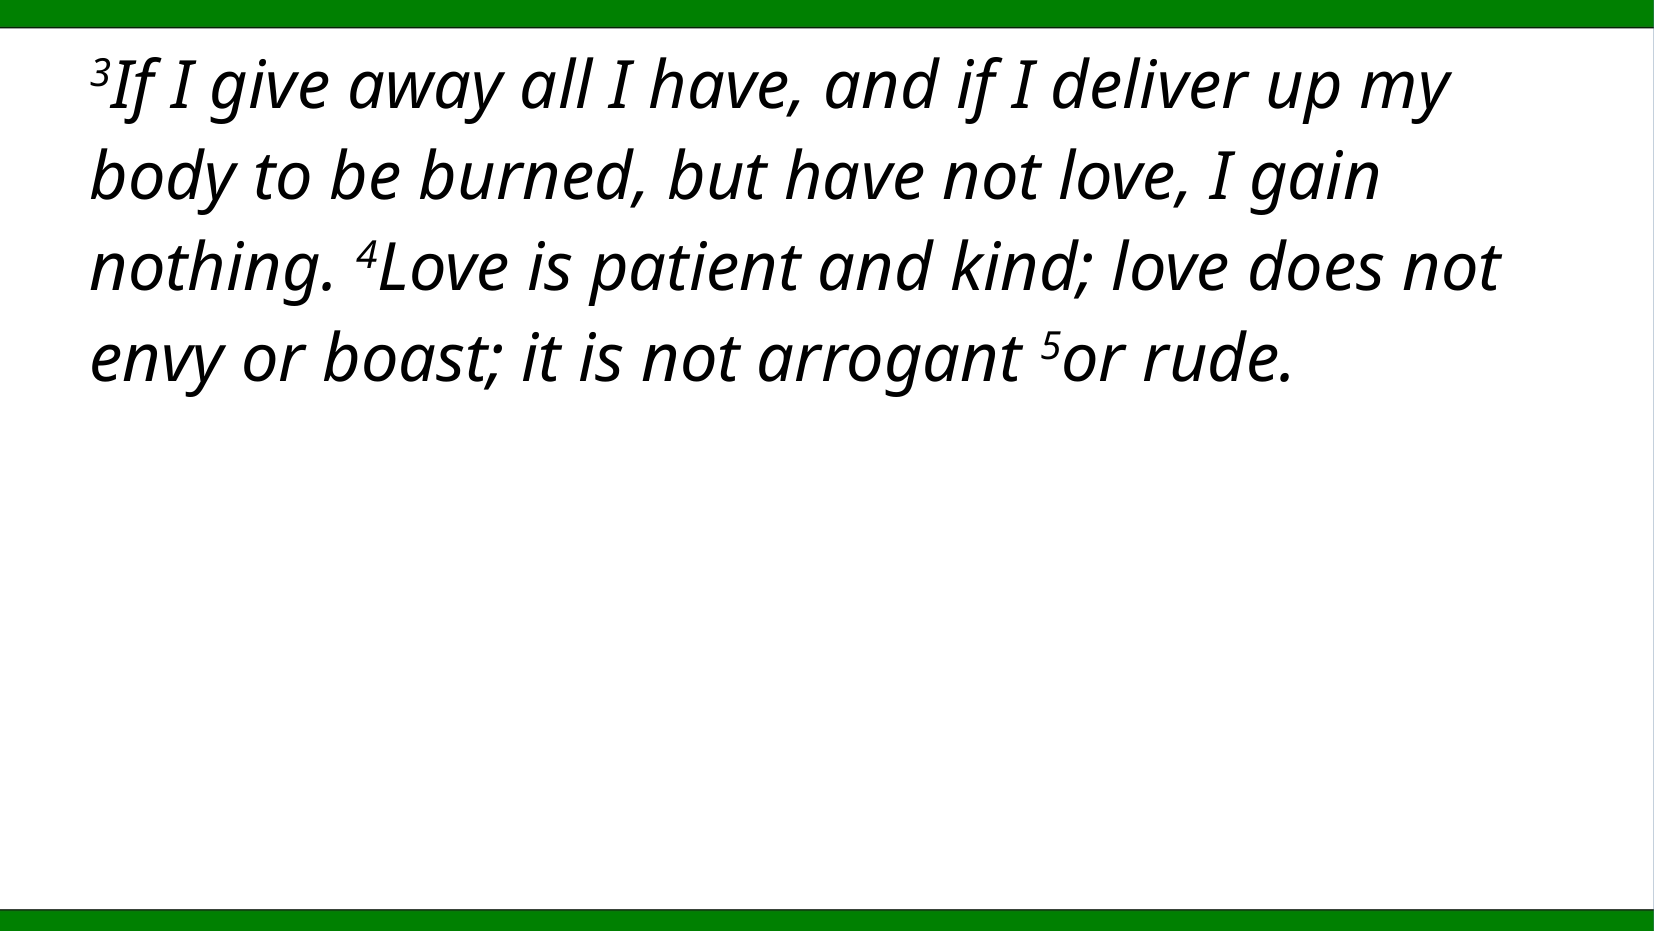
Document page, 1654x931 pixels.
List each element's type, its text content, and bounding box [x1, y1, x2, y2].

text_box 3If I give away all I have, and if I deliver up my body to be burned, but have not love, I gain nothing. 4Love is patient and kind; love does not envy or boast; it is not arrogant 5or rude. [75, 30, 1576, 421]
picture [0, 0, 1654, 931]
